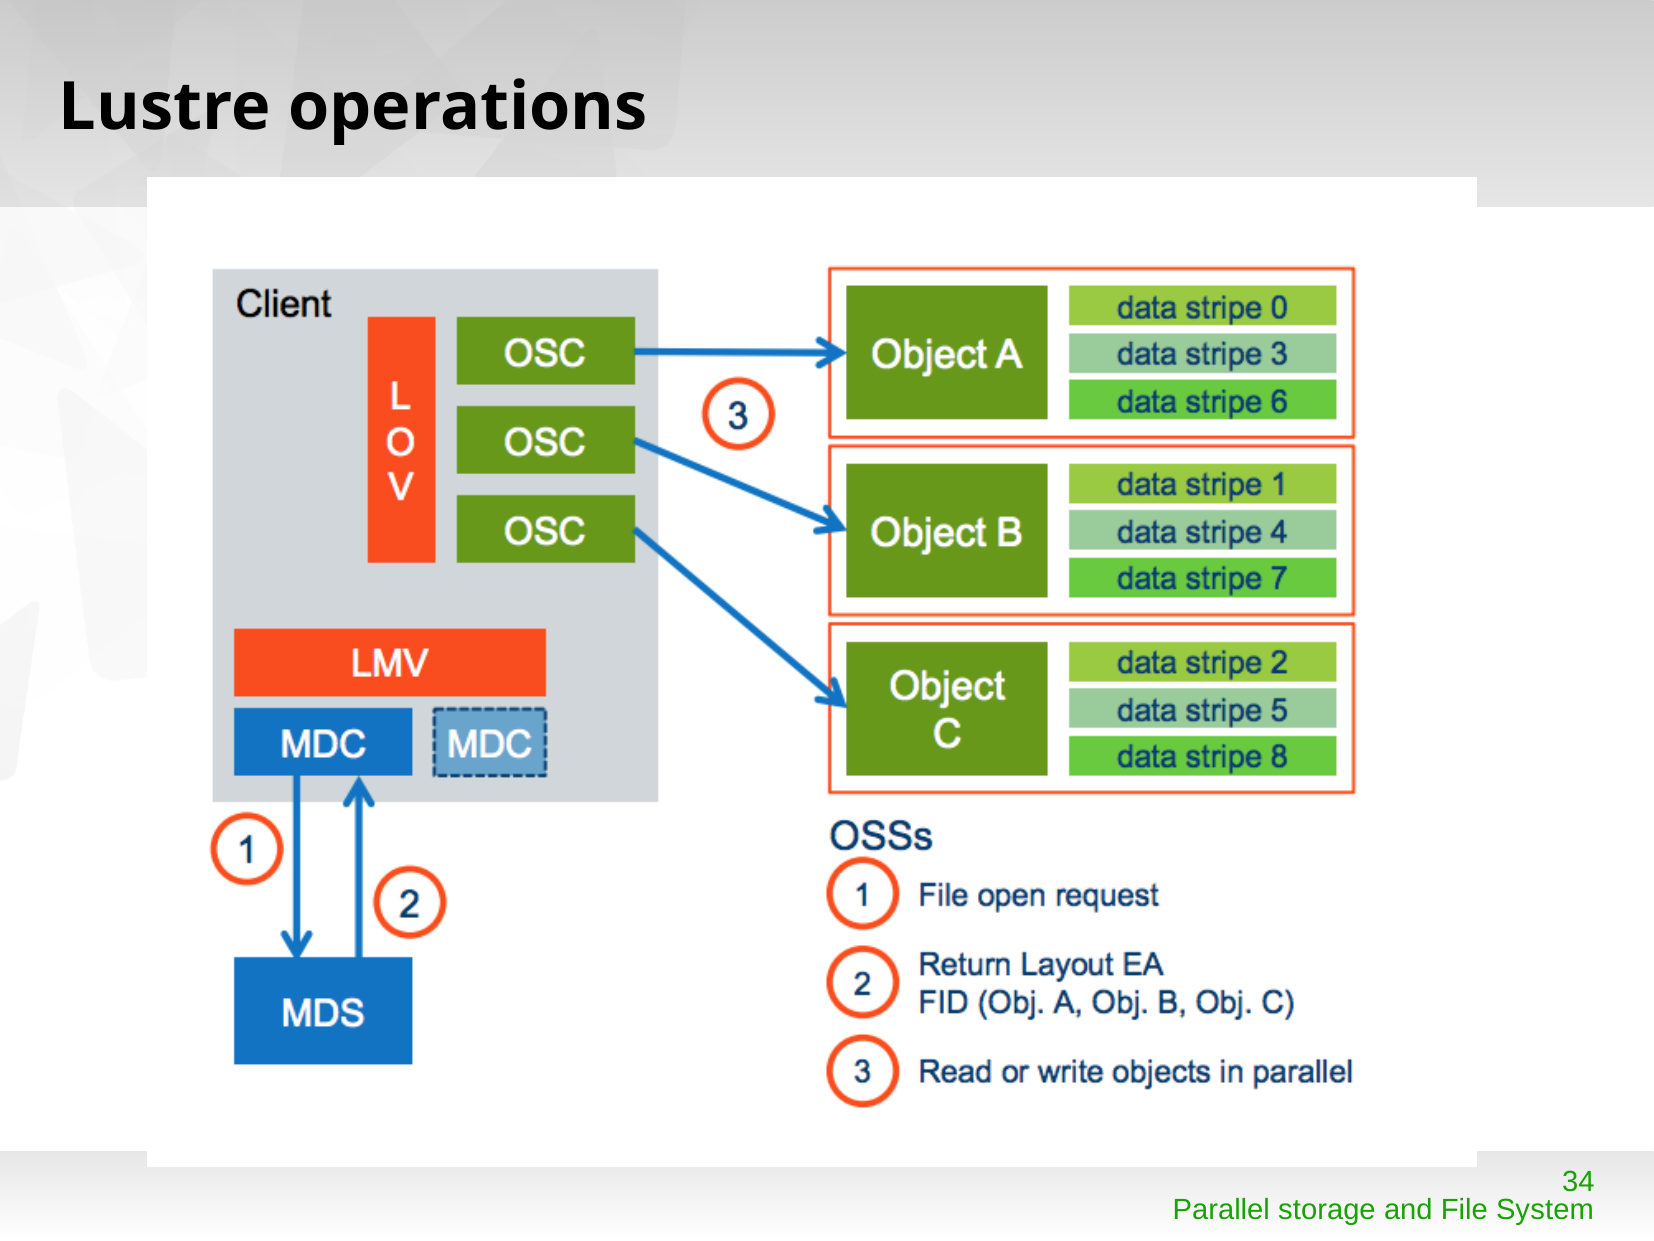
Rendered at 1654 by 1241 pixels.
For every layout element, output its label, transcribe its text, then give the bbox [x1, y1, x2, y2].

picture [0, 0, 1477, 1167]
title Lustre operations [59, 29, 1595, 178]
